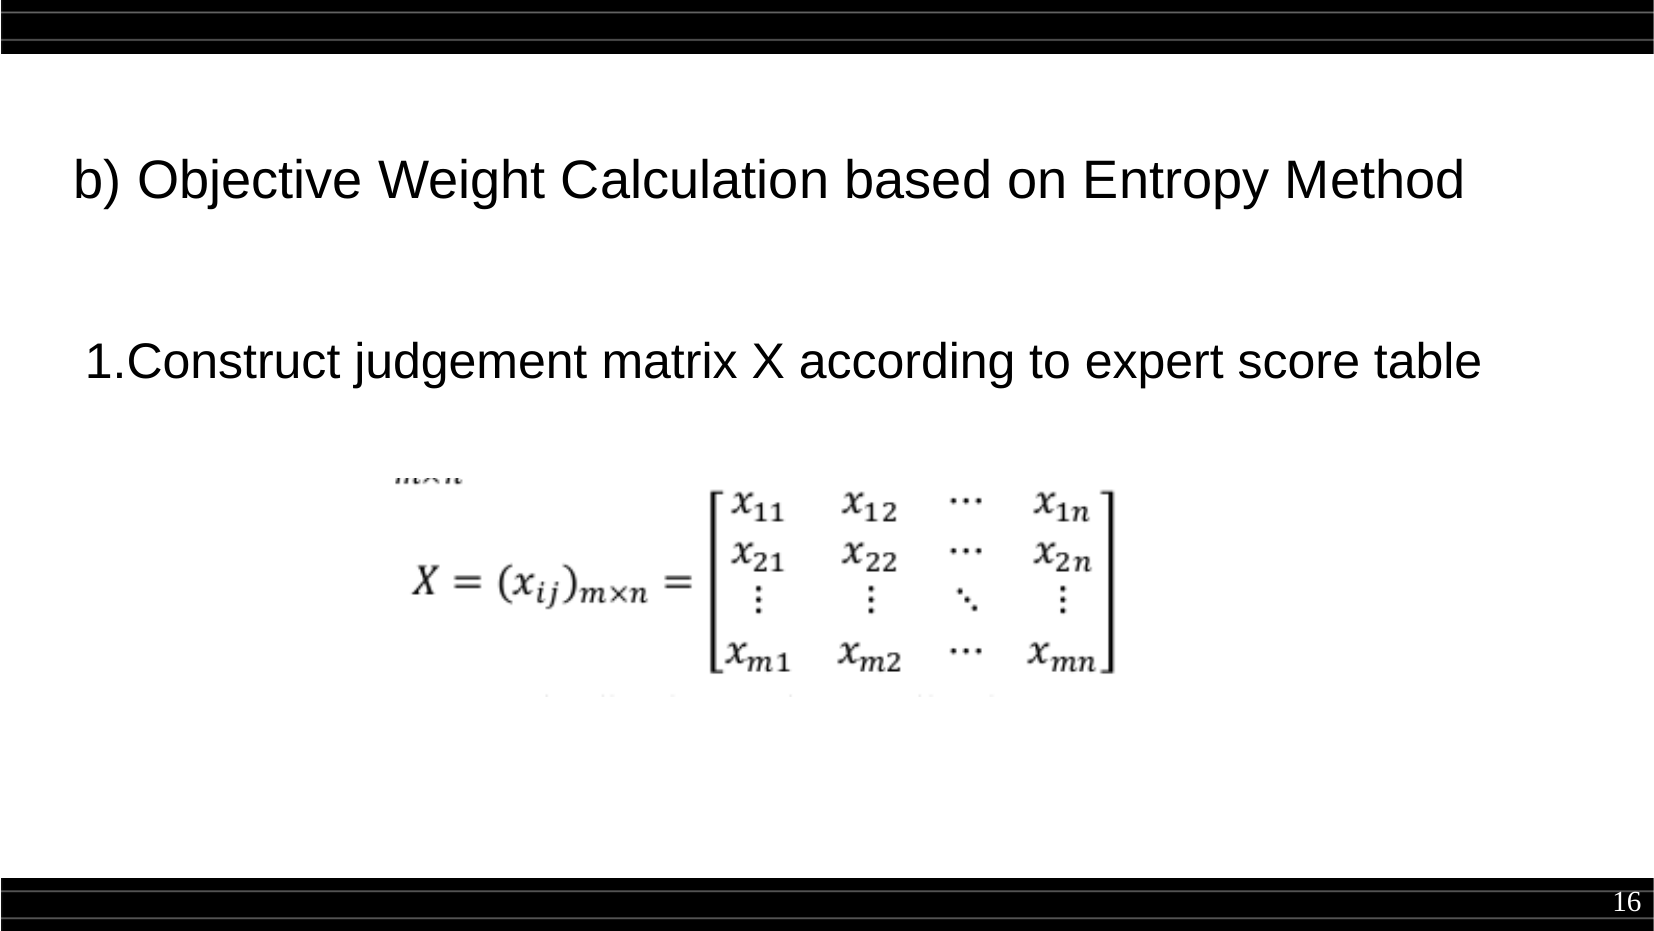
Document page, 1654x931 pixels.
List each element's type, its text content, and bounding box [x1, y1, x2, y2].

text_box Objective Weight Calculation based on Entropy Method [59, 141, 1483, 218]
picture [1, 0, 1654, 54]
text_box Construct judgement matrix X according to expert score table [70, 326, 1499, 509]
picture [1, 878, 1654, 931]
picture [394, 478, 1134, 697]
